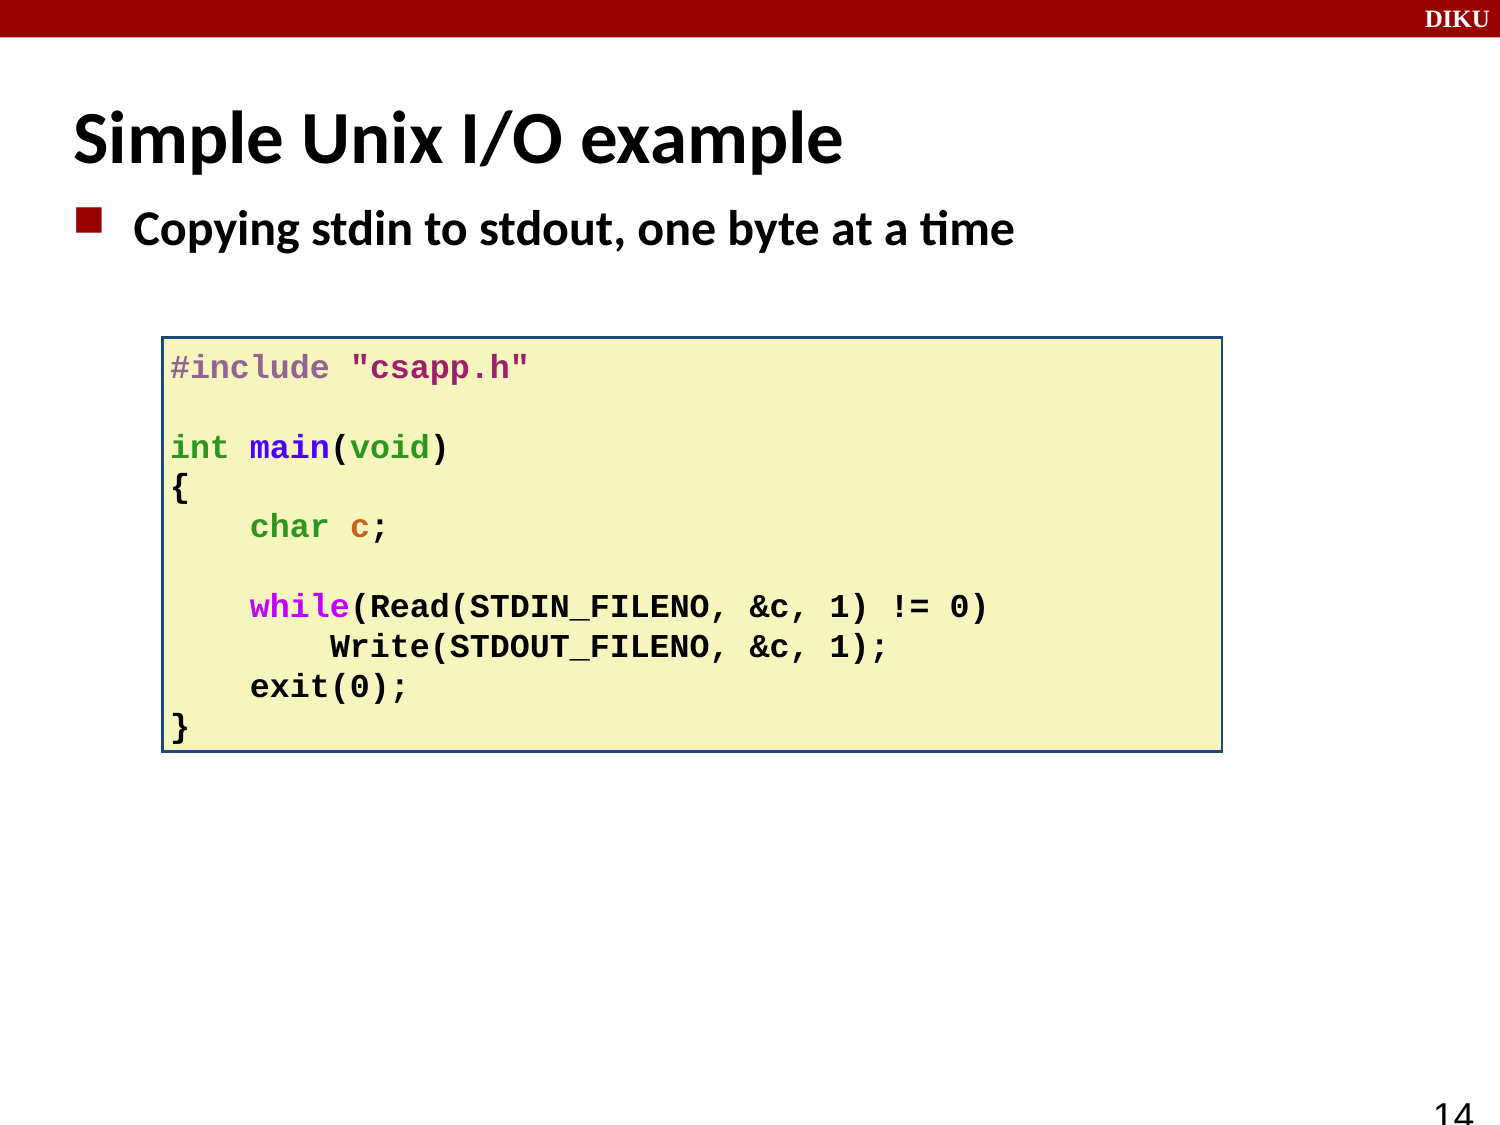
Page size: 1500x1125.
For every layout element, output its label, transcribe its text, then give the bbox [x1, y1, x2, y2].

text_box Simple Unix I/O example [58, 71, 1304, 197]
text_box #include "csapp.h" int main(void) { char c; while(Read(STDIN_FILENO, &c, 1) != 0) Write(STDOUT_FILENO, &c, 1); exit(0); } [162, 337, 1223, 752]
text_box Copying stdin to stdout, one byte at a time [62, 187, 1475, 1075]
